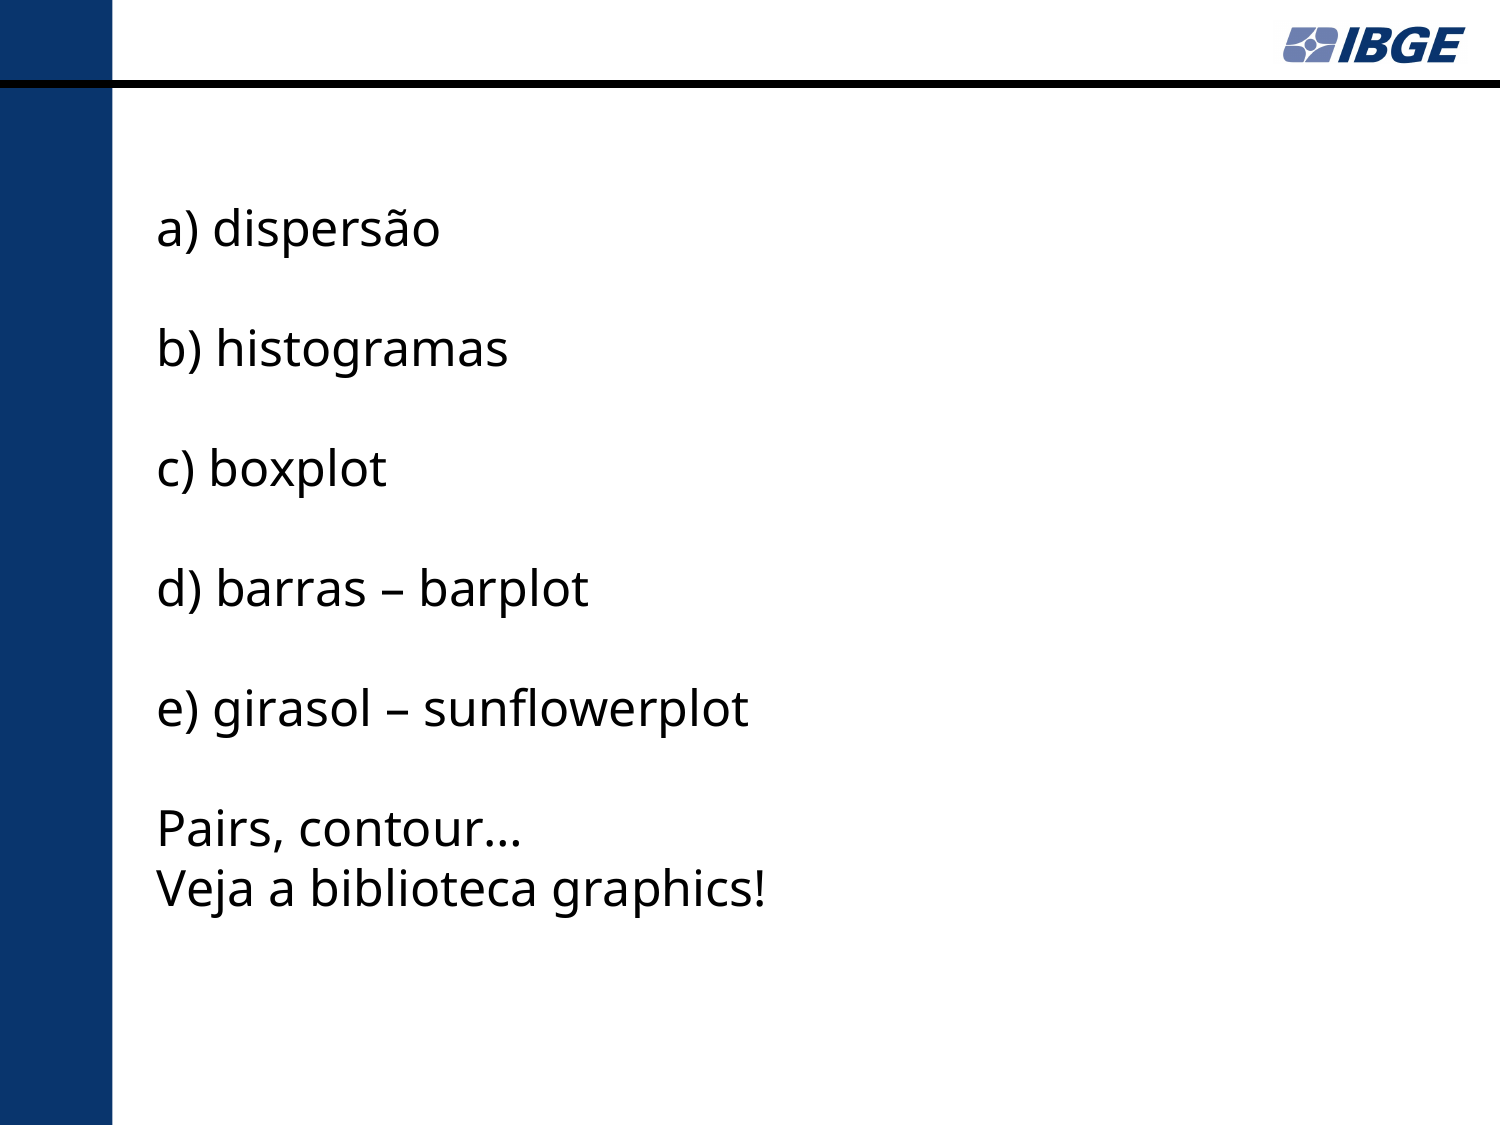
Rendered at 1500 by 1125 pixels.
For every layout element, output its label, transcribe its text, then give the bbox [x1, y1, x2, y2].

picture [1273, 20, 1468, 64]
text_box a) dispersão b) histogramas c) boxplot d) barras – barplot e) girasol – sunflowerplot Pairs, contour… Veja a biblioteca graphics! [141, 188, 1418, 1045]
